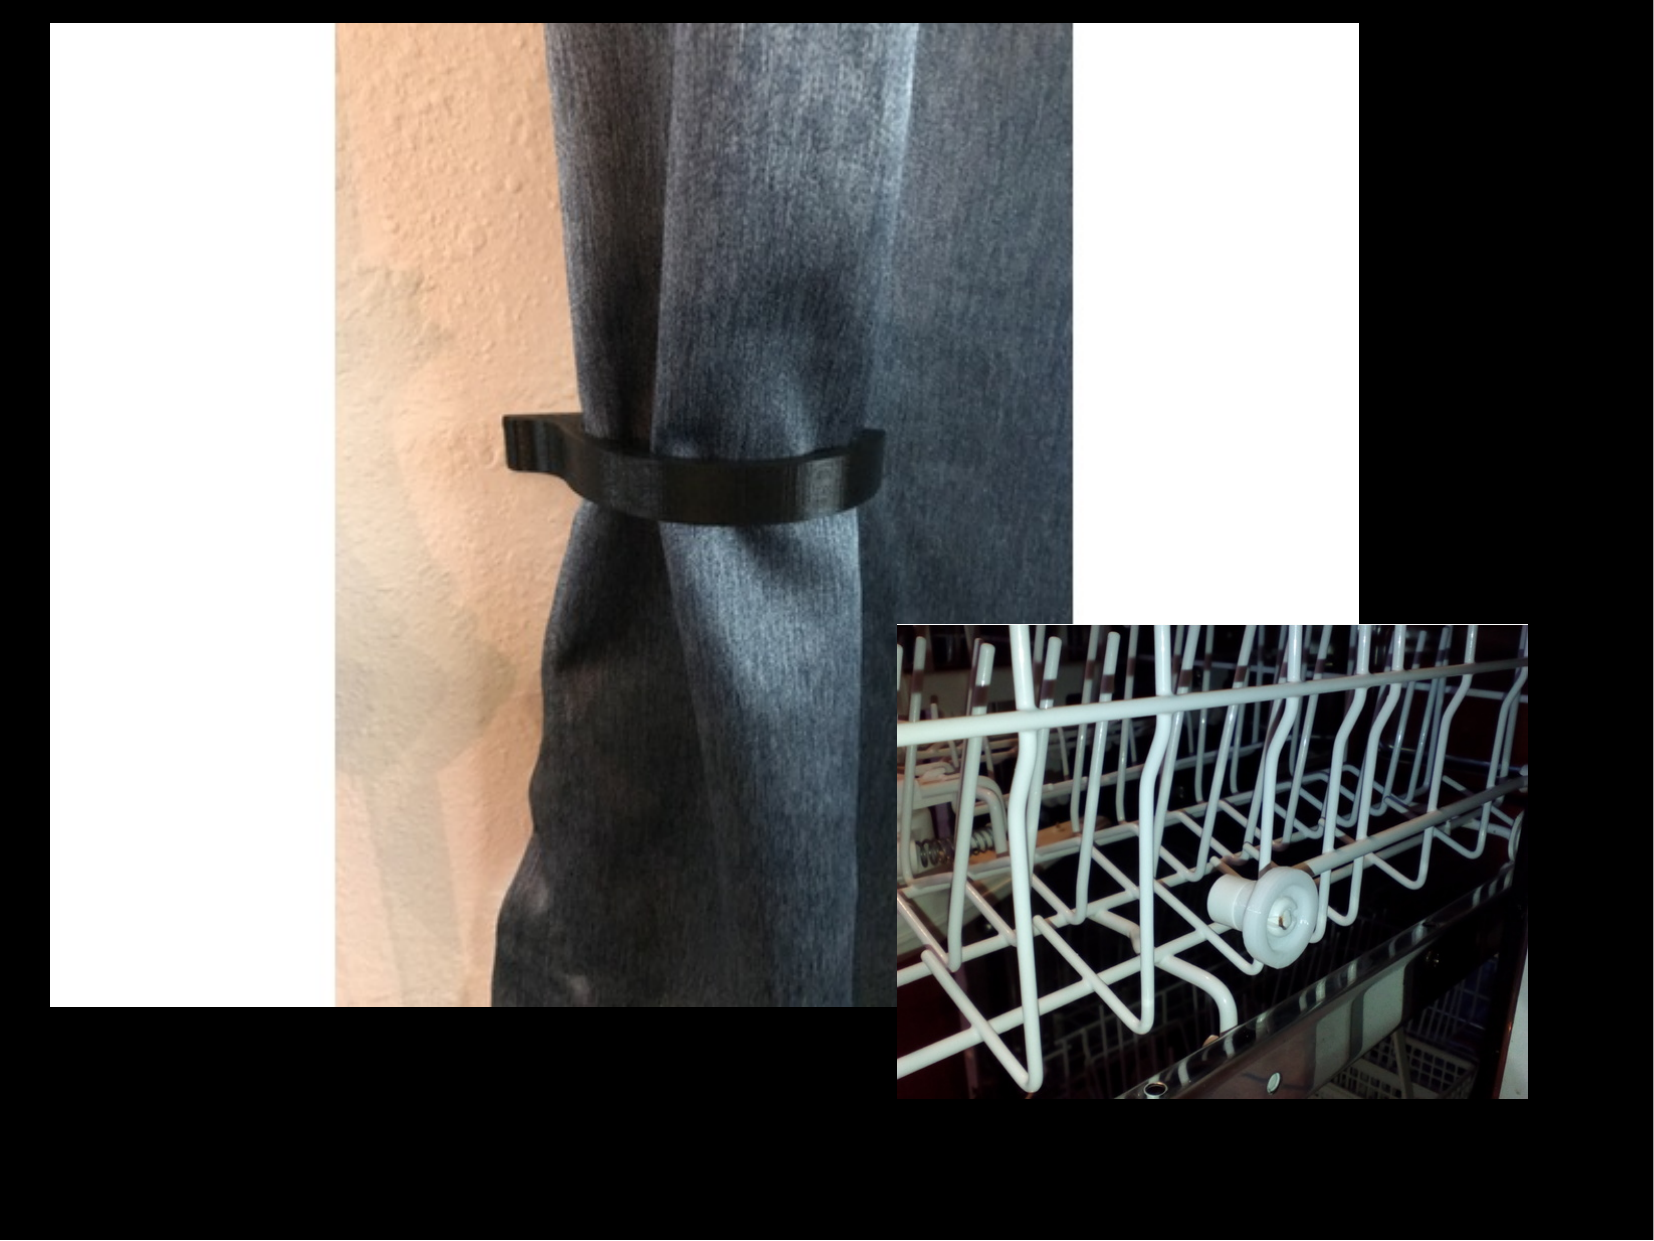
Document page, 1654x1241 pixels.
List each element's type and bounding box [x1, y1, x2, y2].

picture [50, 23, 1528, 1099]
